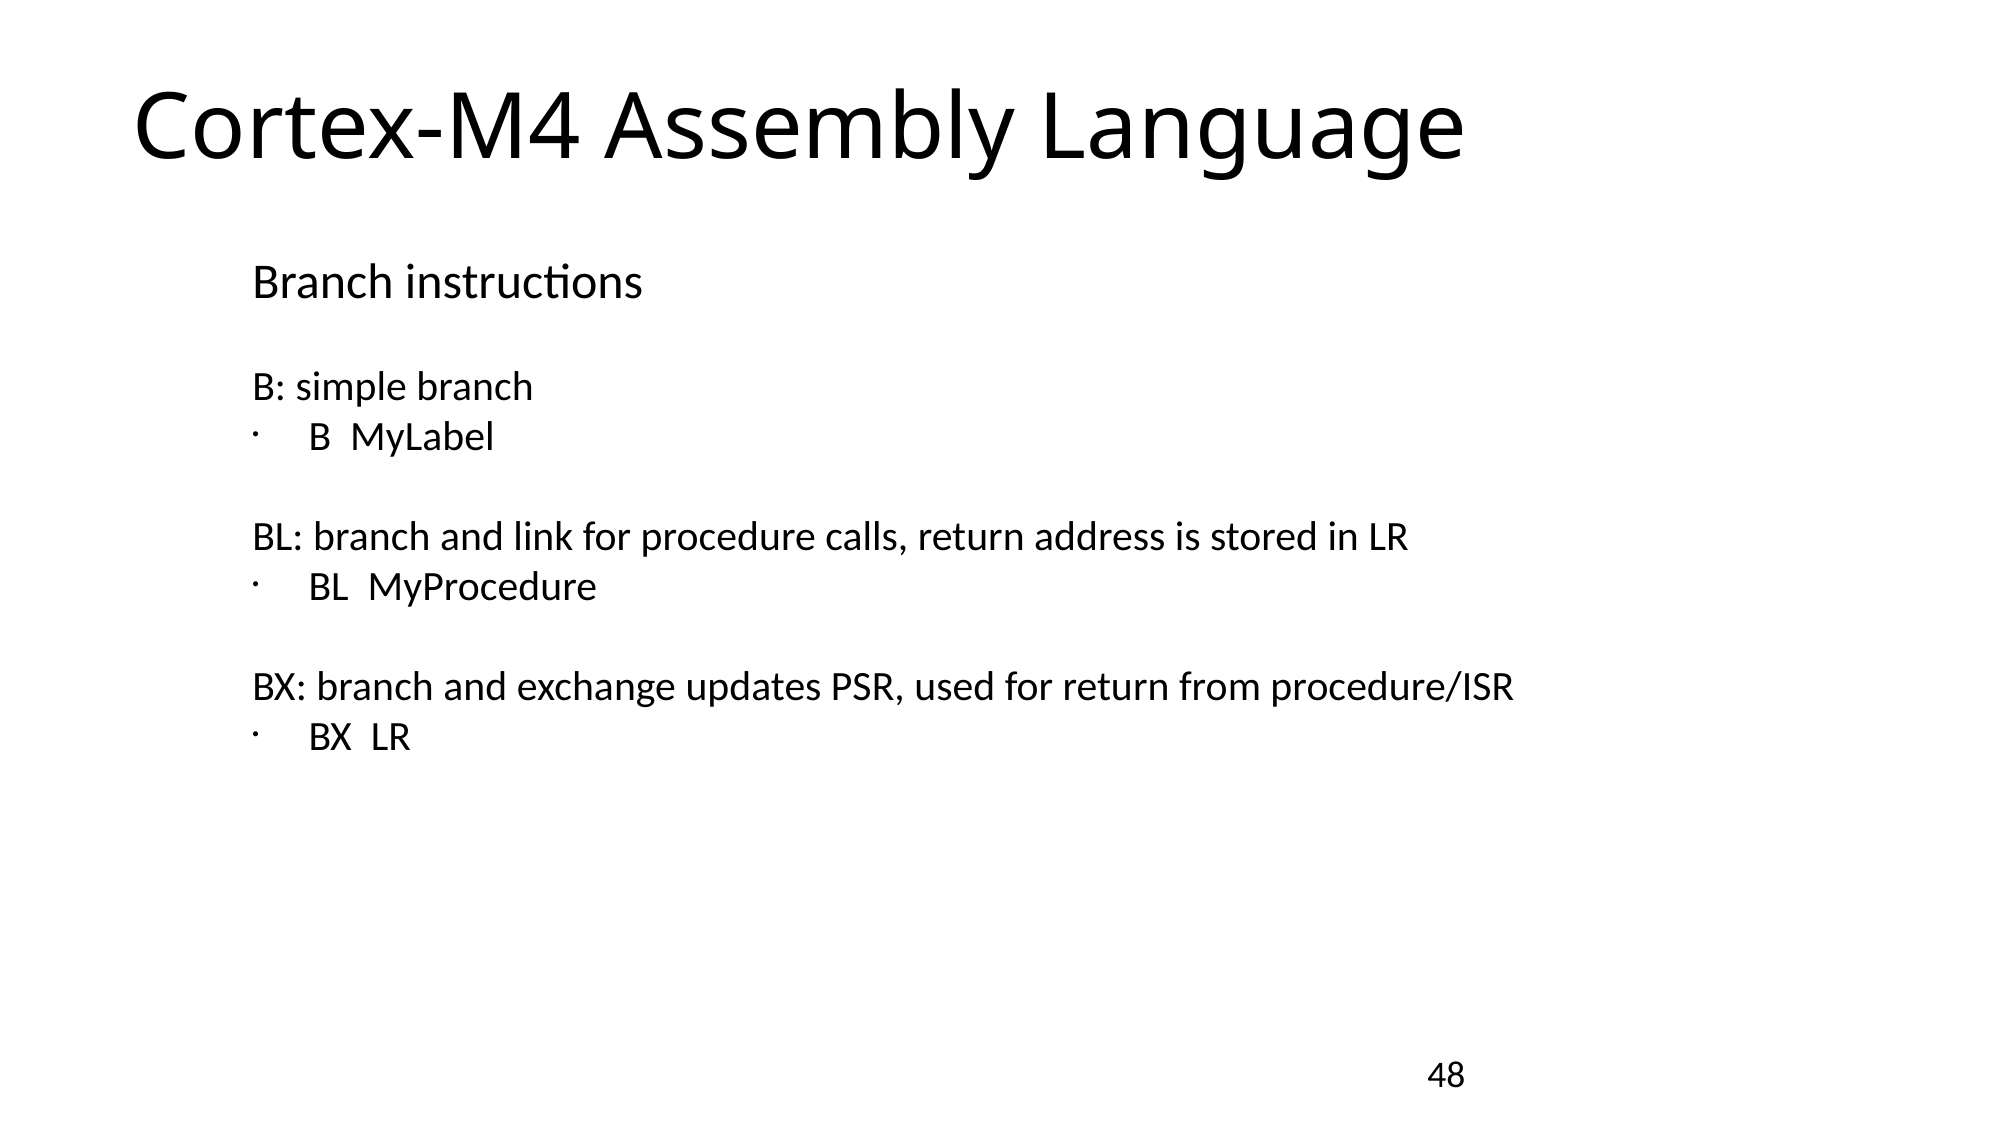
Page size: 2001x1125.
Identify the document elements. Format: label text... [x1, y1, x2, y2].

text_box Branch instructions B: simple branch B MyLabel BL: branch and link for procedure calls, return address is stored in LR BL MyProcedure BX: branch and exchange updates PSR, used for return from procedure/ISR BX LR [237, 241, 1903, 817]
text_box Cortex-M4 Assembly Language [118, 59, 1485, 184]
slide_number <number> [1412, 1042, 1863, 1103]
